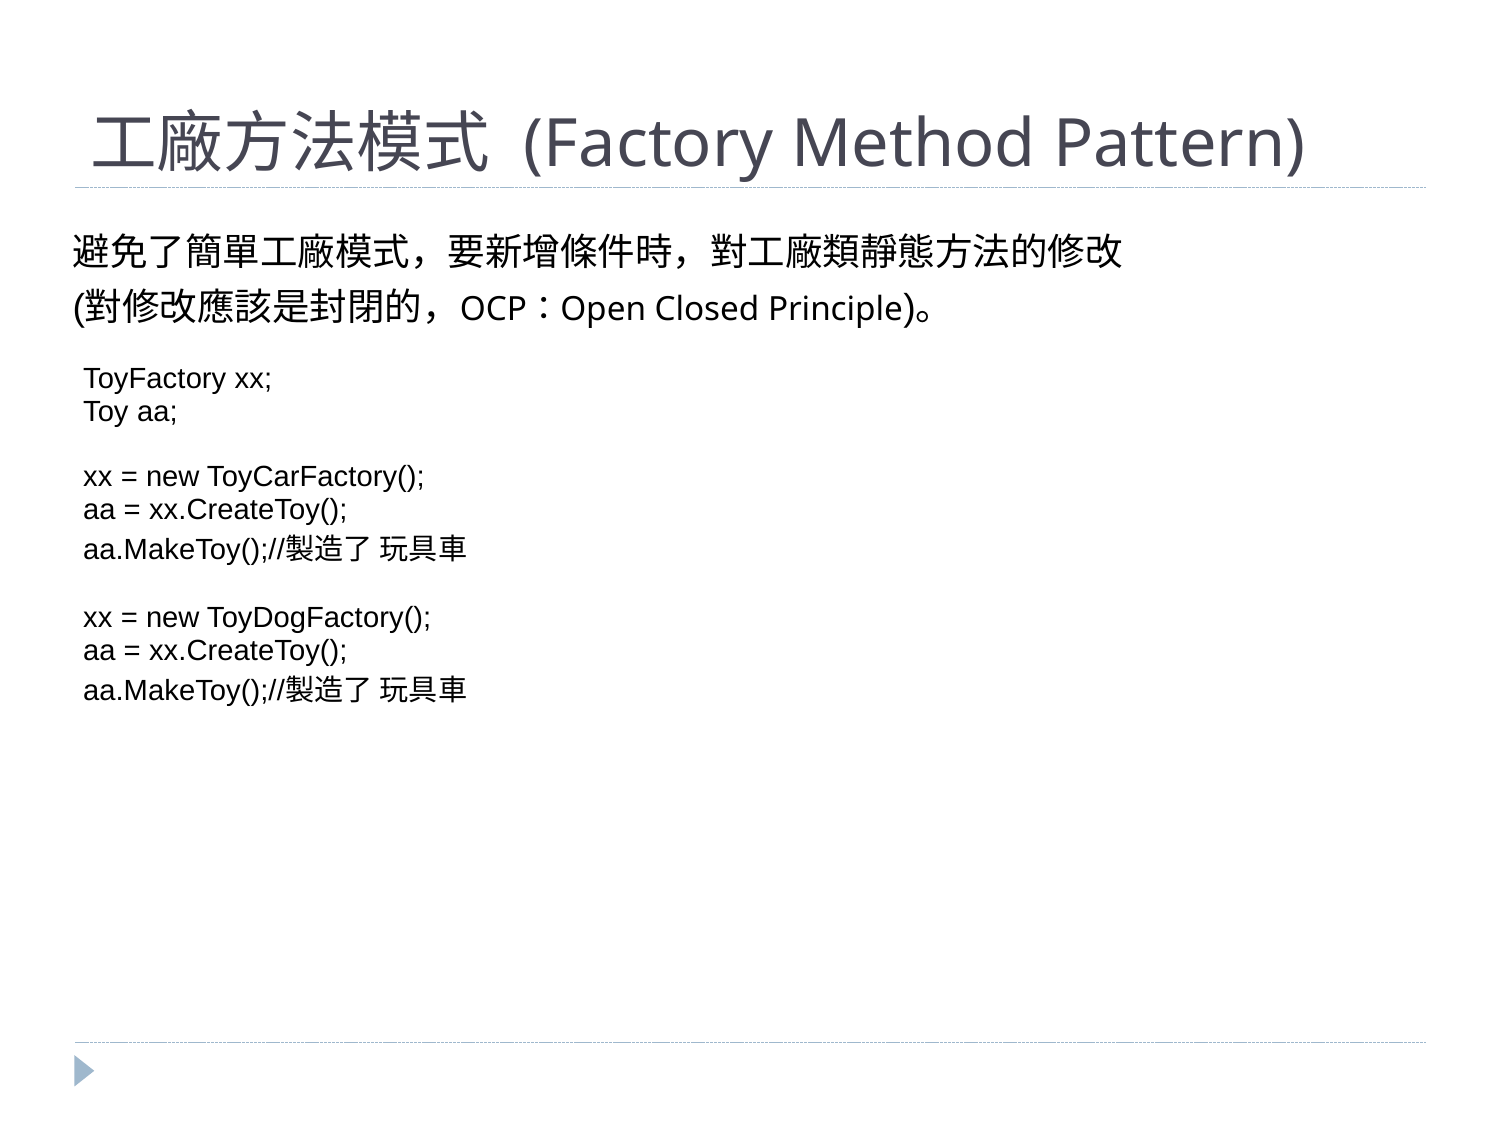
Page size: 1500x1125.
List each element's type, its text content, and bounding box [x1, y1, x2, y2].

text_box ToyFactory xx; Toy aa; xx = new ToyCarFactory(); aa = xx.CreateToy(); aa.MakeToy();//製造了 玩具車 xx = new ToyDogFactory(); aa = xx.CreateToy(); aa.MakeToy();//製造了 玩具車 [35, 354, 628, 1016]
text_box 避免了簡單工廠模式，要新增條件時，對工廠類靜態方法的修改 (對修改應該是封閉的，OCP：Open Closed Principle)。 [57, 214, 1500, 311]
title 工廠方法模式 (Factory Method Pattern) [75, 24, 1425, 188]
